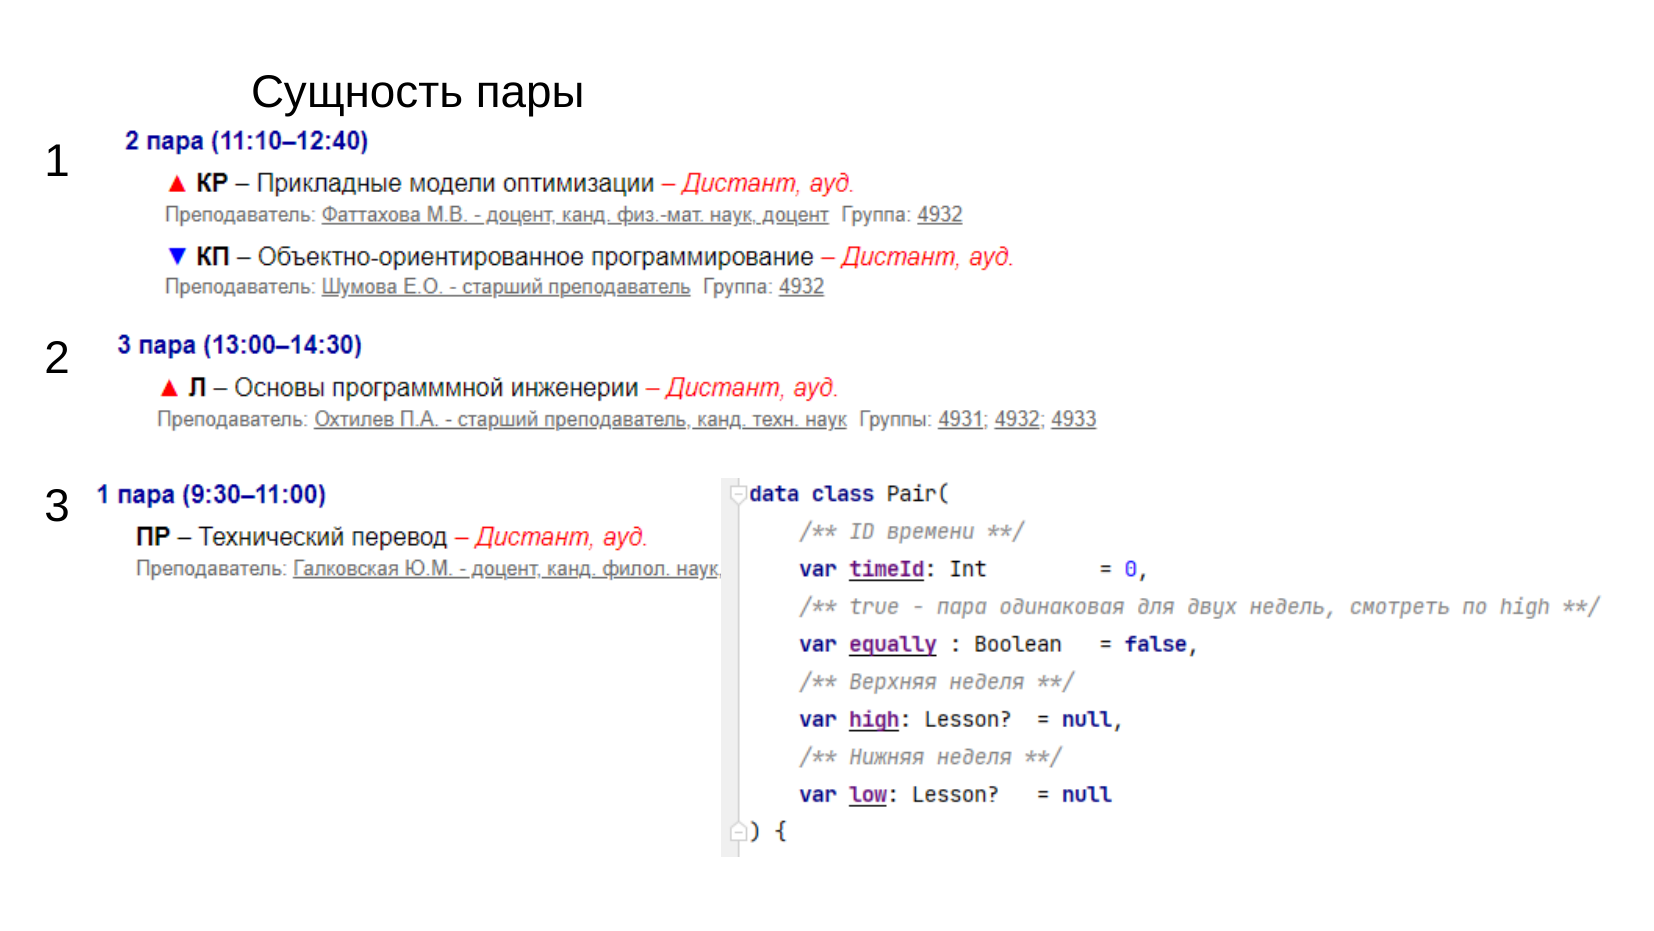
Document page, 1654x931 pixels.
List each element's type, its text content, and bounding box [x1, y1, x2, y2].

text_box 3 [29, 472, 88, 539]
text_box 2 [29, 324, 89, 391]
text_box 1 [29, 127, 89, 207]
text_box Сущность пары [236, 59, 739, 120]
picture [88, 472, 1614, 857]
picture [106, 120, 1182, 450]
